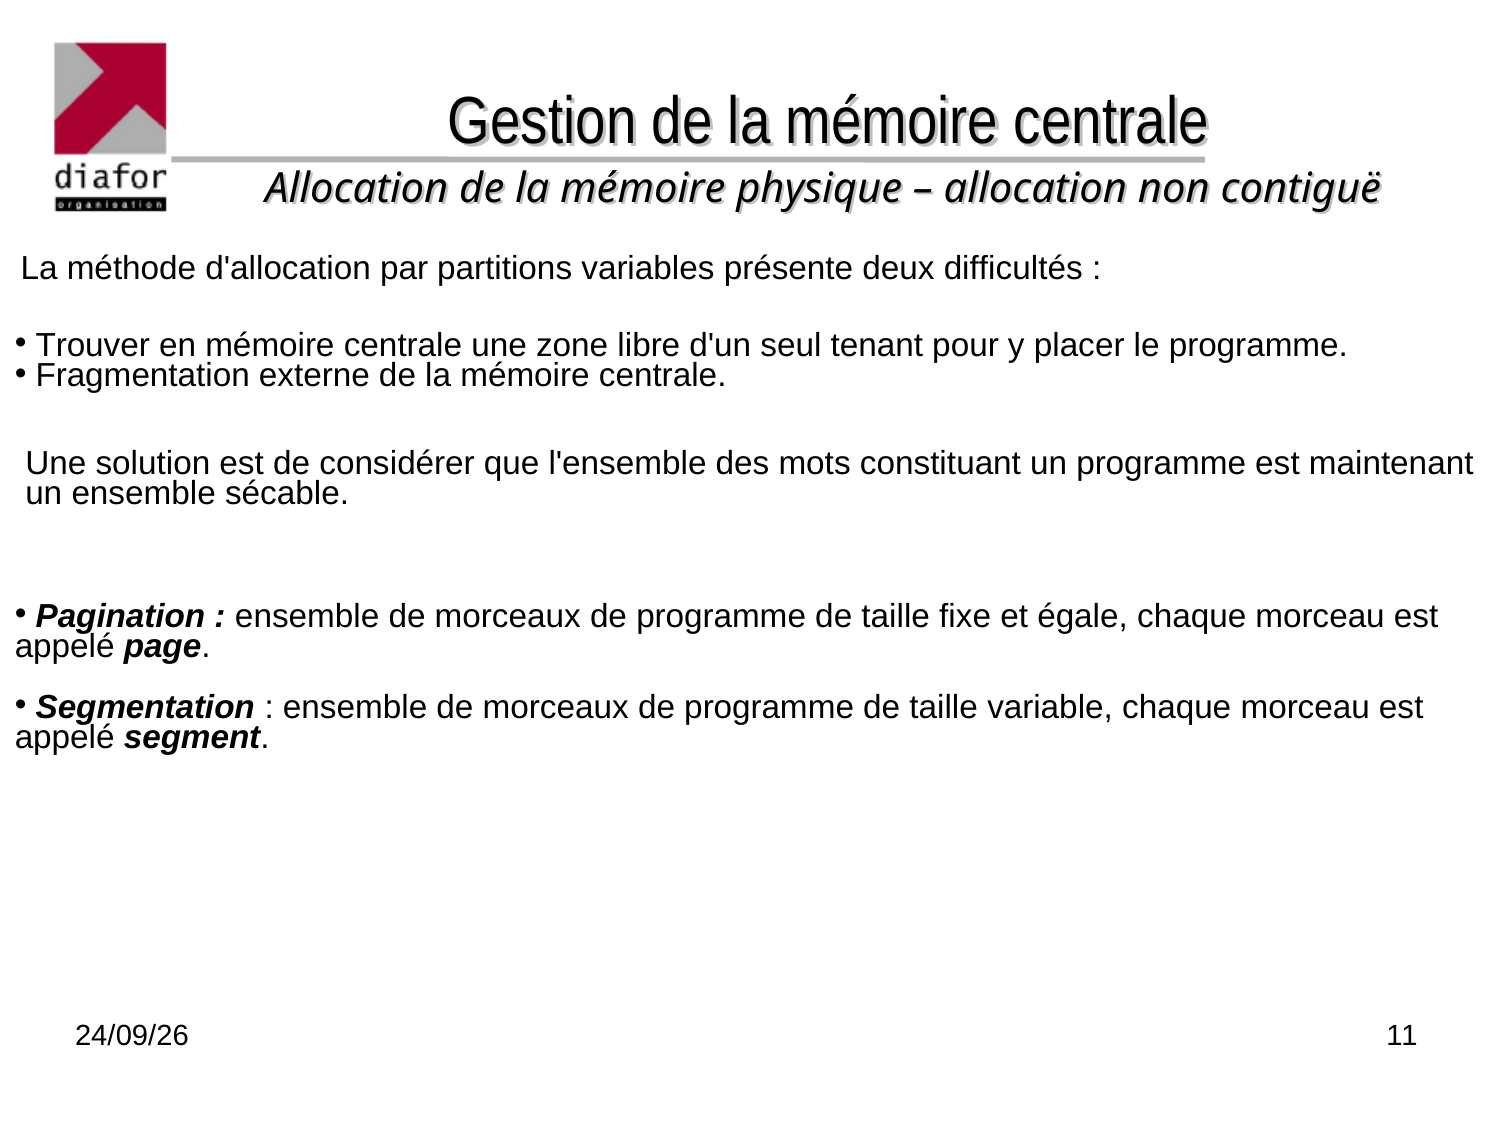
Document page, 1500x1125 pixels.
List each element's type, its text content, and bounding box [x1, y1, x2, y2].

text_box Pagination : ensemble de morceaux de programme de taille fixe et égale, chaque morceau est appelé page. Segmentation : ensemble de morceaux de programme de taille variable, chaque morceau est appelé segment. [0, 525, 1465, 793]
text_box Une solution est de considérer que l'ensemble des mots constituant un programme est maintenant un ensemble sécable. [10, 442, 1500, 519]
title Gestion de la mémoire centrale Allocation de la mémoire physique – allocation non contiguë [145, 45, 1500, 250]
picture [53, 42, 168, 213]
text_box La méthode d'allocation par partitions variables présente deux difficultés : [5, 248, 1128, 294]
text_box Trouver en mémoire centrale une zone libre d'un seul tenant pour y placer le programme. Fragmentation externe de la mémoire centrale. [0, 324, 1366, 401]
